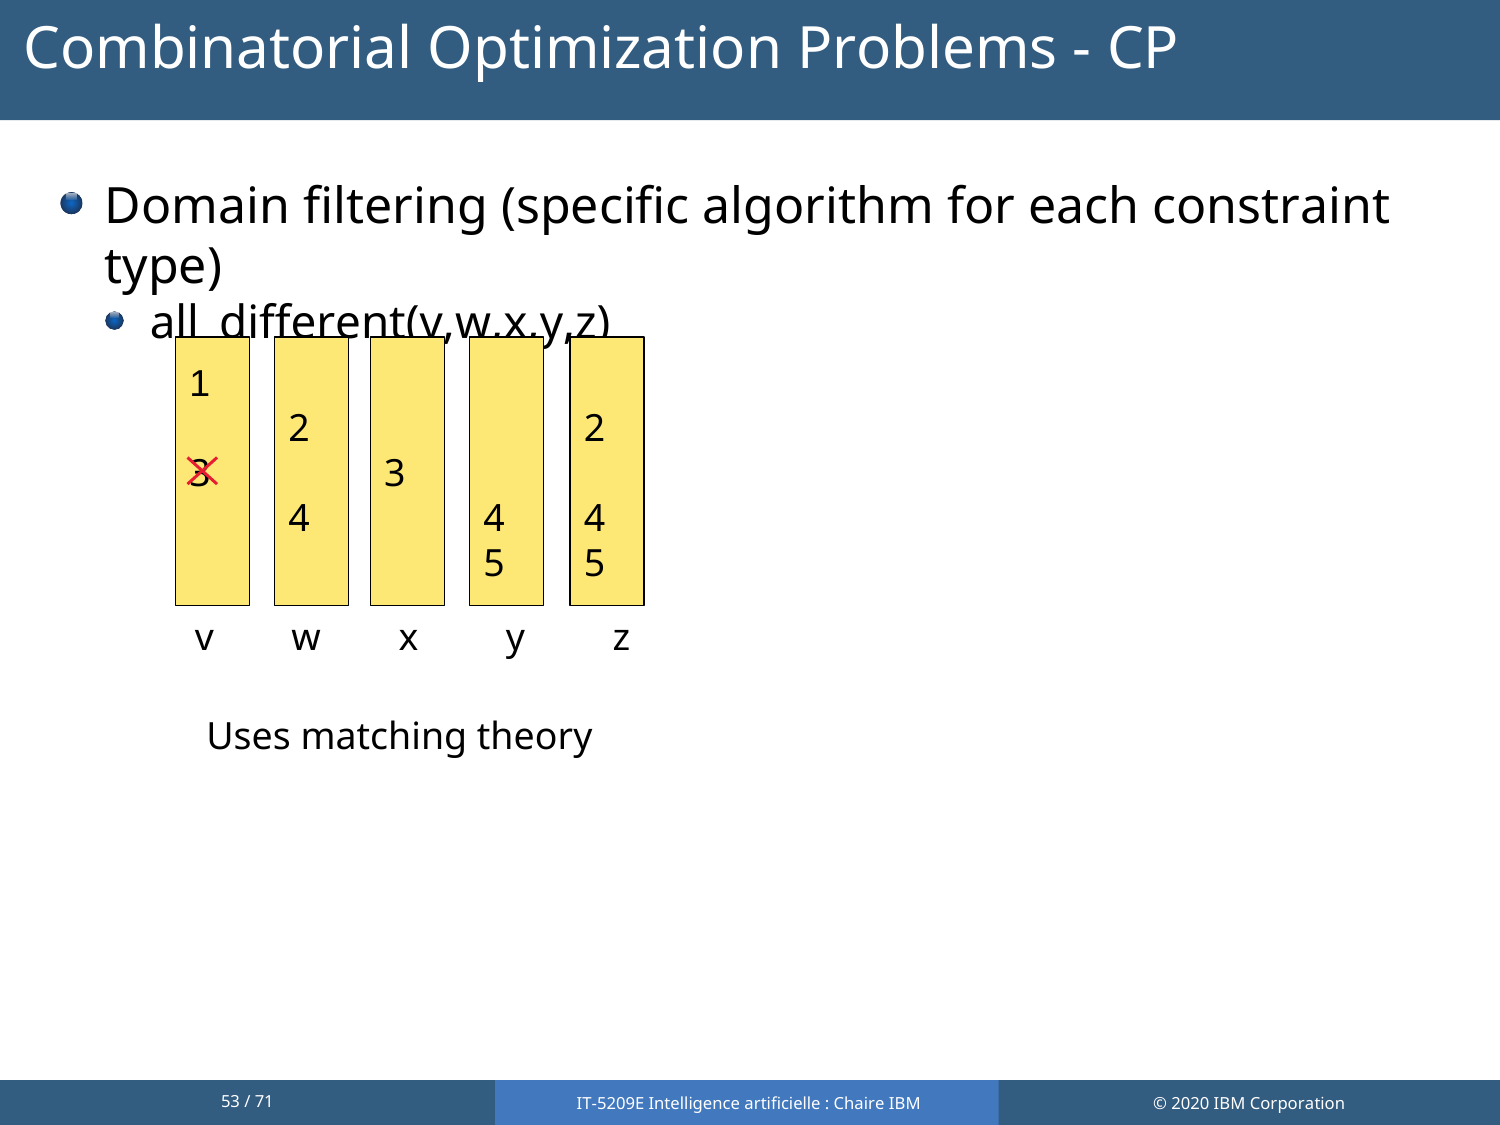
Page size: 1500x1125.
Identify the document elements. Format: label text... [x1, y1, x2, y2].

text_box 2 4 [274, 337, 349, 605]
title Combinatorial Optimization Problems - CP [0, 0, 1500, 121]
text_box Uses matching theory [191, 705, 593, 765]
text_box 2 4 5 [570, 337, 644, 606]
text_box v w x y z [180, 605, 632, 666]
text_box 3 [370, 337, 445, 606]
text_box 1 3 [175, 337, 250, 606]
list Domain filtering (specific algorithm for each constraint type) all_different(v,w,x,y,z) [45, 165, 1486, 1051]
text_box 4 5 [469, 337, 544, 606]
